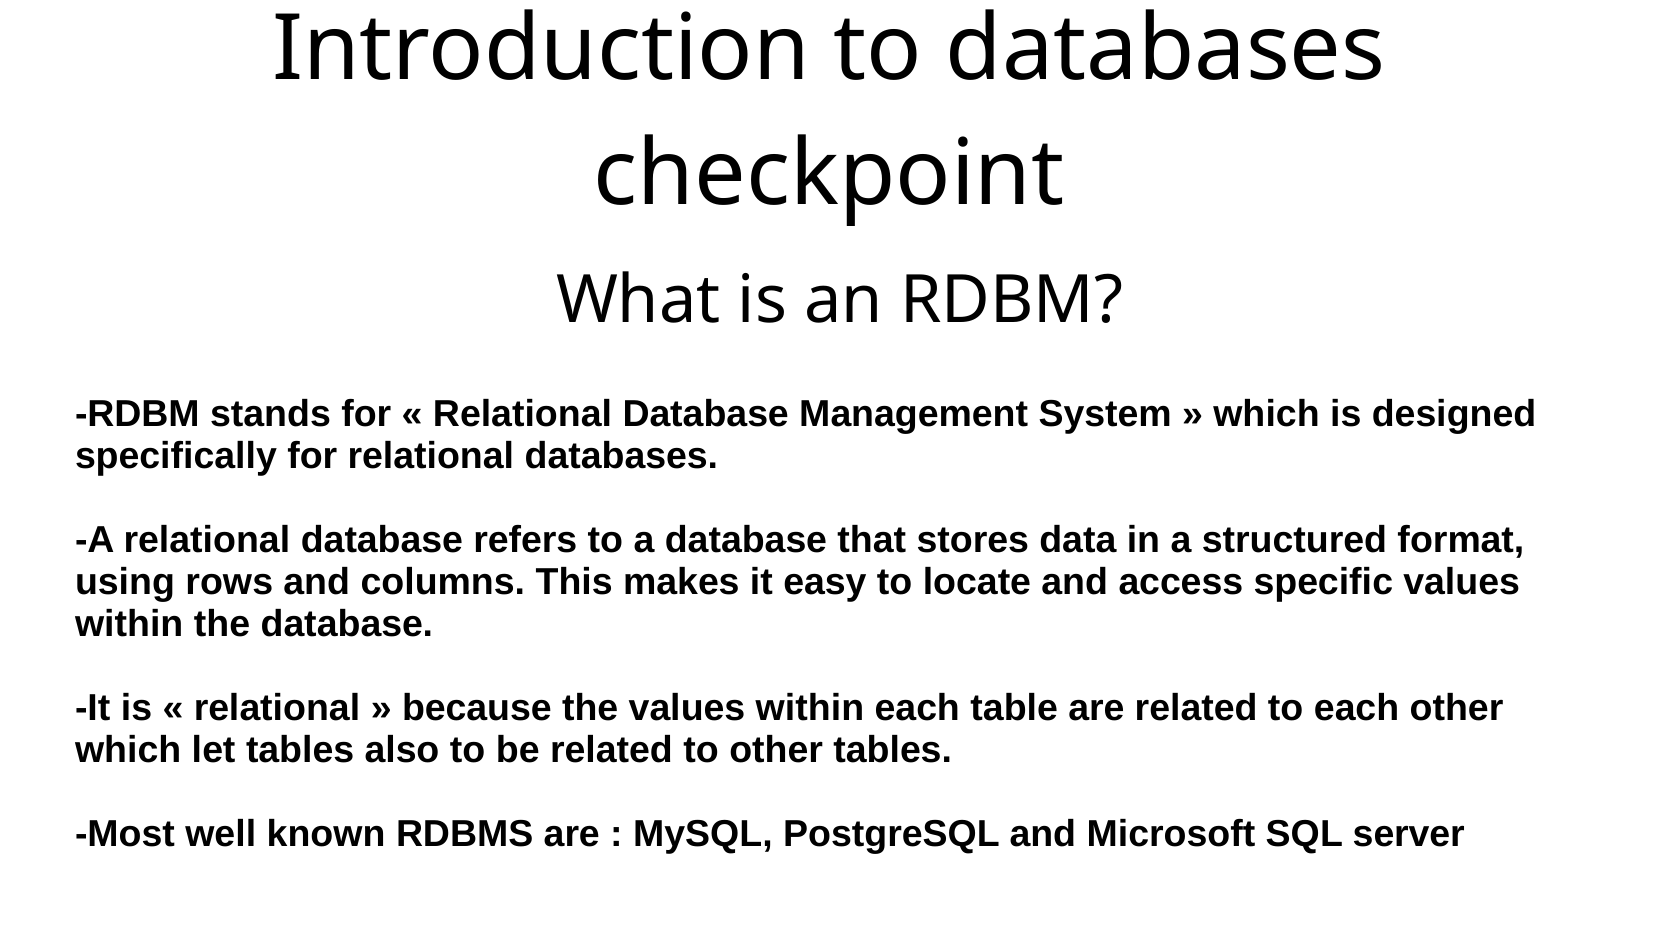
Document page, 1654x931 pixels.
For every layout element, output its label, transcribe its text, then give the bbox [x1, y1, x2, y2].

title Introduction to databases checkpoint [85, 0, 1574, 225]
subtitle What is an RDBM? -RDBM stands for « Relational Database Management System » which is designed specifically for relational databases. -A relational database refers to a database that stores data in a structured format, using rows and columns. This makes it easy to locate and access specific values within the database. -It is « relational » because the values within each table are related to each other which let tables also to be related to other tables. -Most well known RDBMS are : MySQL, PostgreSQL and Microsoft SQL server [75, 225, 1605, 881]
